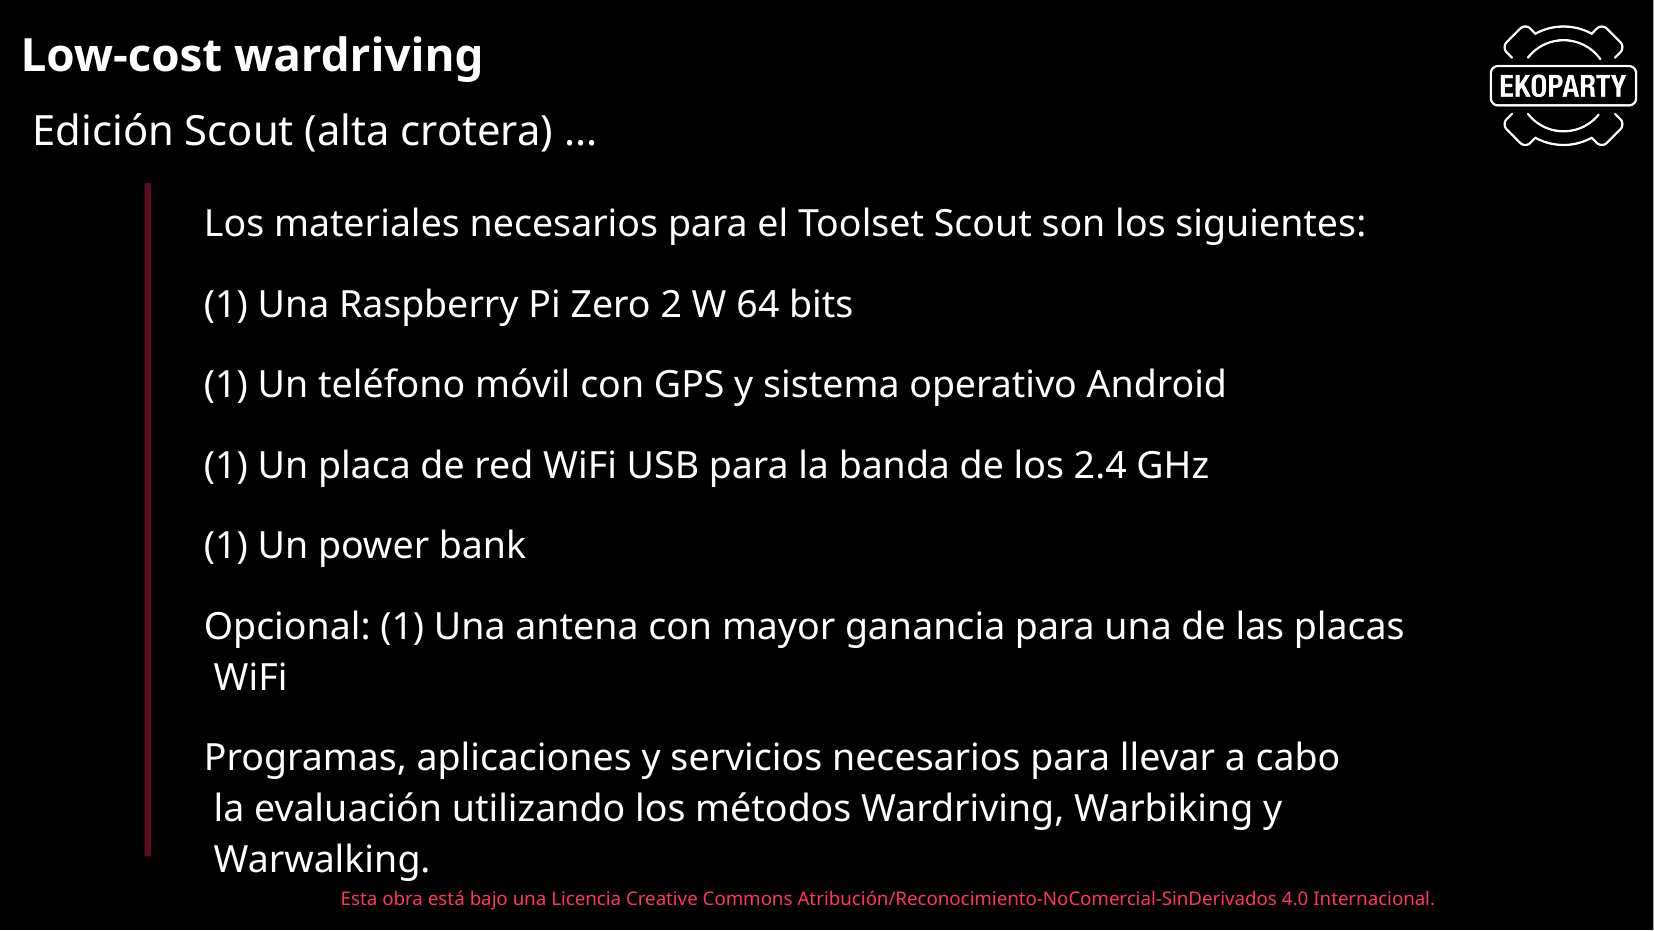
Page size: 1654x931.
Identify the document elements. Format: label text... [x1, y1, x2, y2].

text_box Low-cost wardriving [5, 14, 1476, 87]
picture [1476, 0, 1654, 178]
text_box Edición Scout (alta crotera) ... [17, 93, 1433, 161]
text_box Los materiales necesarios para el Toolset Scout son los siguientes: (1) Una Raspberry Pi Zero 2 W 64 bits (1) Un teléfono móvil con GPS y sistema operativo Android (1) Un placa de red WiFi USB para la banda de los 2.4 GHz (1) Un power bank Opcional: (1) Una antena con mayor ganancia para una de las placas WiFi Programas, aplicaciones y servicios necesarios para llevar a cabo la evaluación utilizando los métodos Wardriving, Warbiking y Warwalking. [189, 189, 1606, 852]
text_box Esta obra está bajo una Licencia Creative Commons Atribución/Reconocimiento-NoComercial-SinDerivados 4.0 Internacional. [325, 878, 1654, 917]
